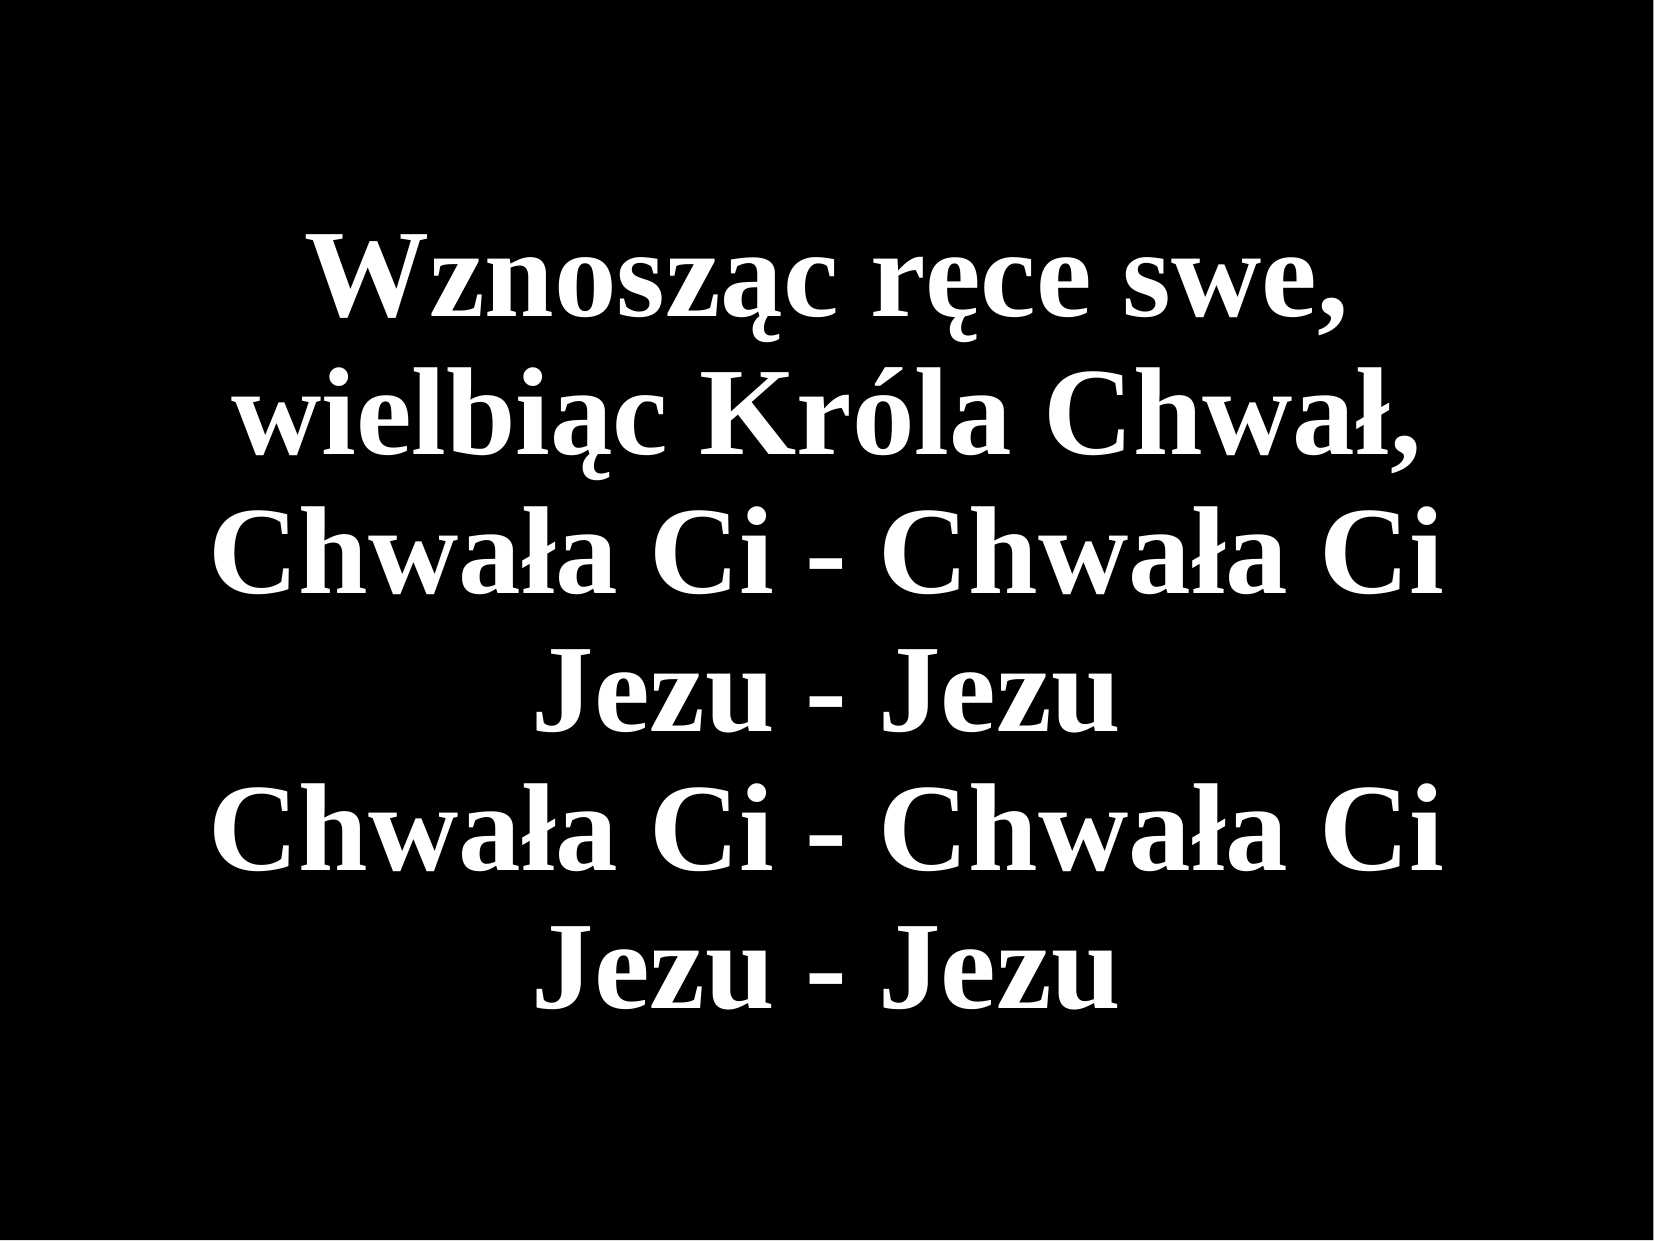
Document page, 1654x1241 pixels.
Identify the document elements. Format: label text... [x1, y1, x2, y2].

title Wznosząc ręce swe, wielbiąc Króla Chwał, Chwała Ci - Chwała Ci Jezu - Jezu Chwała Ci - Chwała Ci Jezu - Jezu [0, 0, 1654, 1241]
